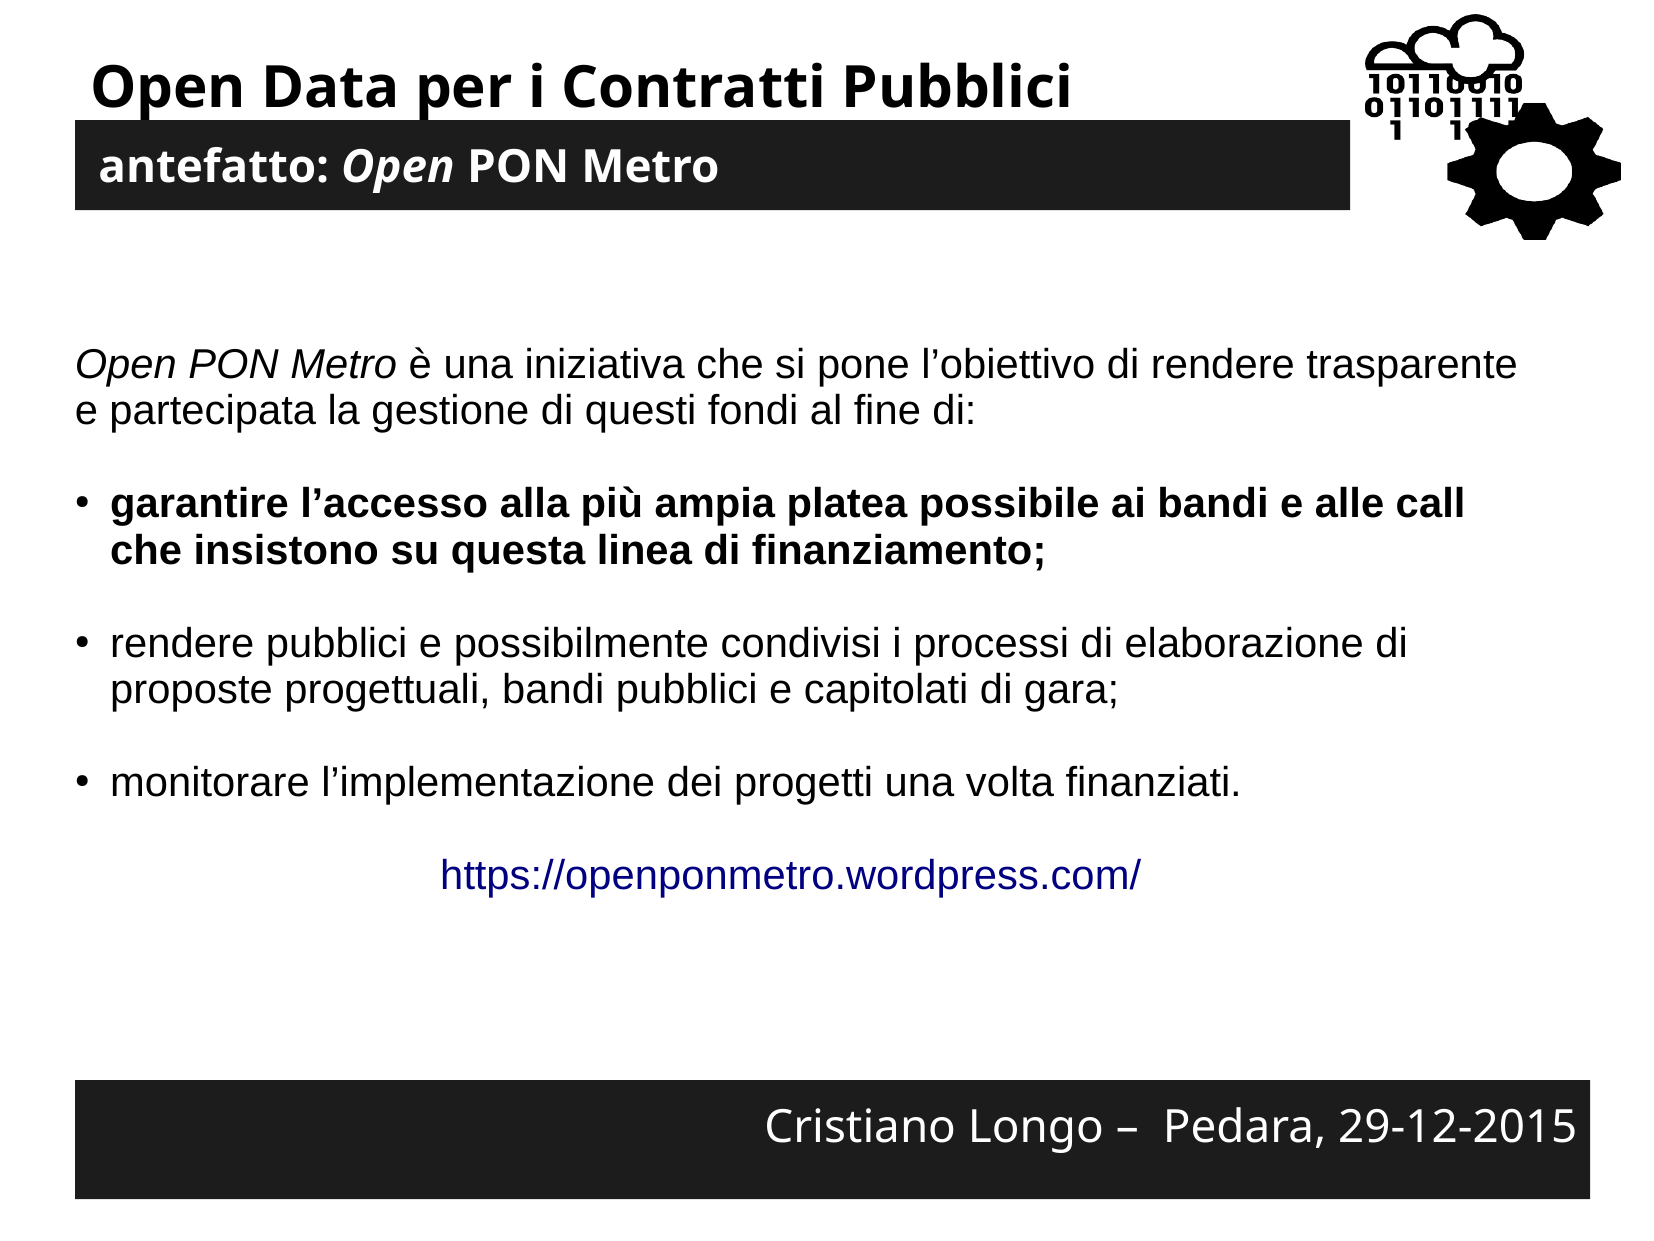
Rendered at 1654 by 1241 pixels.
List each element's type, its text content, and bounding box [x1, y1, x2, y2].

picture [1365, 14, 1621, 241]
list Cristiano Longo – Pedara, 29-12-2015 [75, 1080, 1591, 1200]
list Open Data per i Contratti Pubblici [75, 45, 1325, 120]
text_box Open PON Metro è una iniziativa che si pone l’obiettivo di rendere trasparente e partecipata la gestione di questi fondi al fine di: garantire l’accesso alla più ampia platea possibile ai bandi e alle call che insistono su questa linea di finanziamento; rendere pubblici e possibilmente condivisi i processi di elaborazione di proposte progettuali, bandi pubblici e capitolati di gara; monitorare l’implementazione dei progetti una volta finanziati. https://openponmetro.wordpress.com/ [60, 333, 1546, 960]
list antefatto: Open PON Metro [75, 120, 1351, 211]
